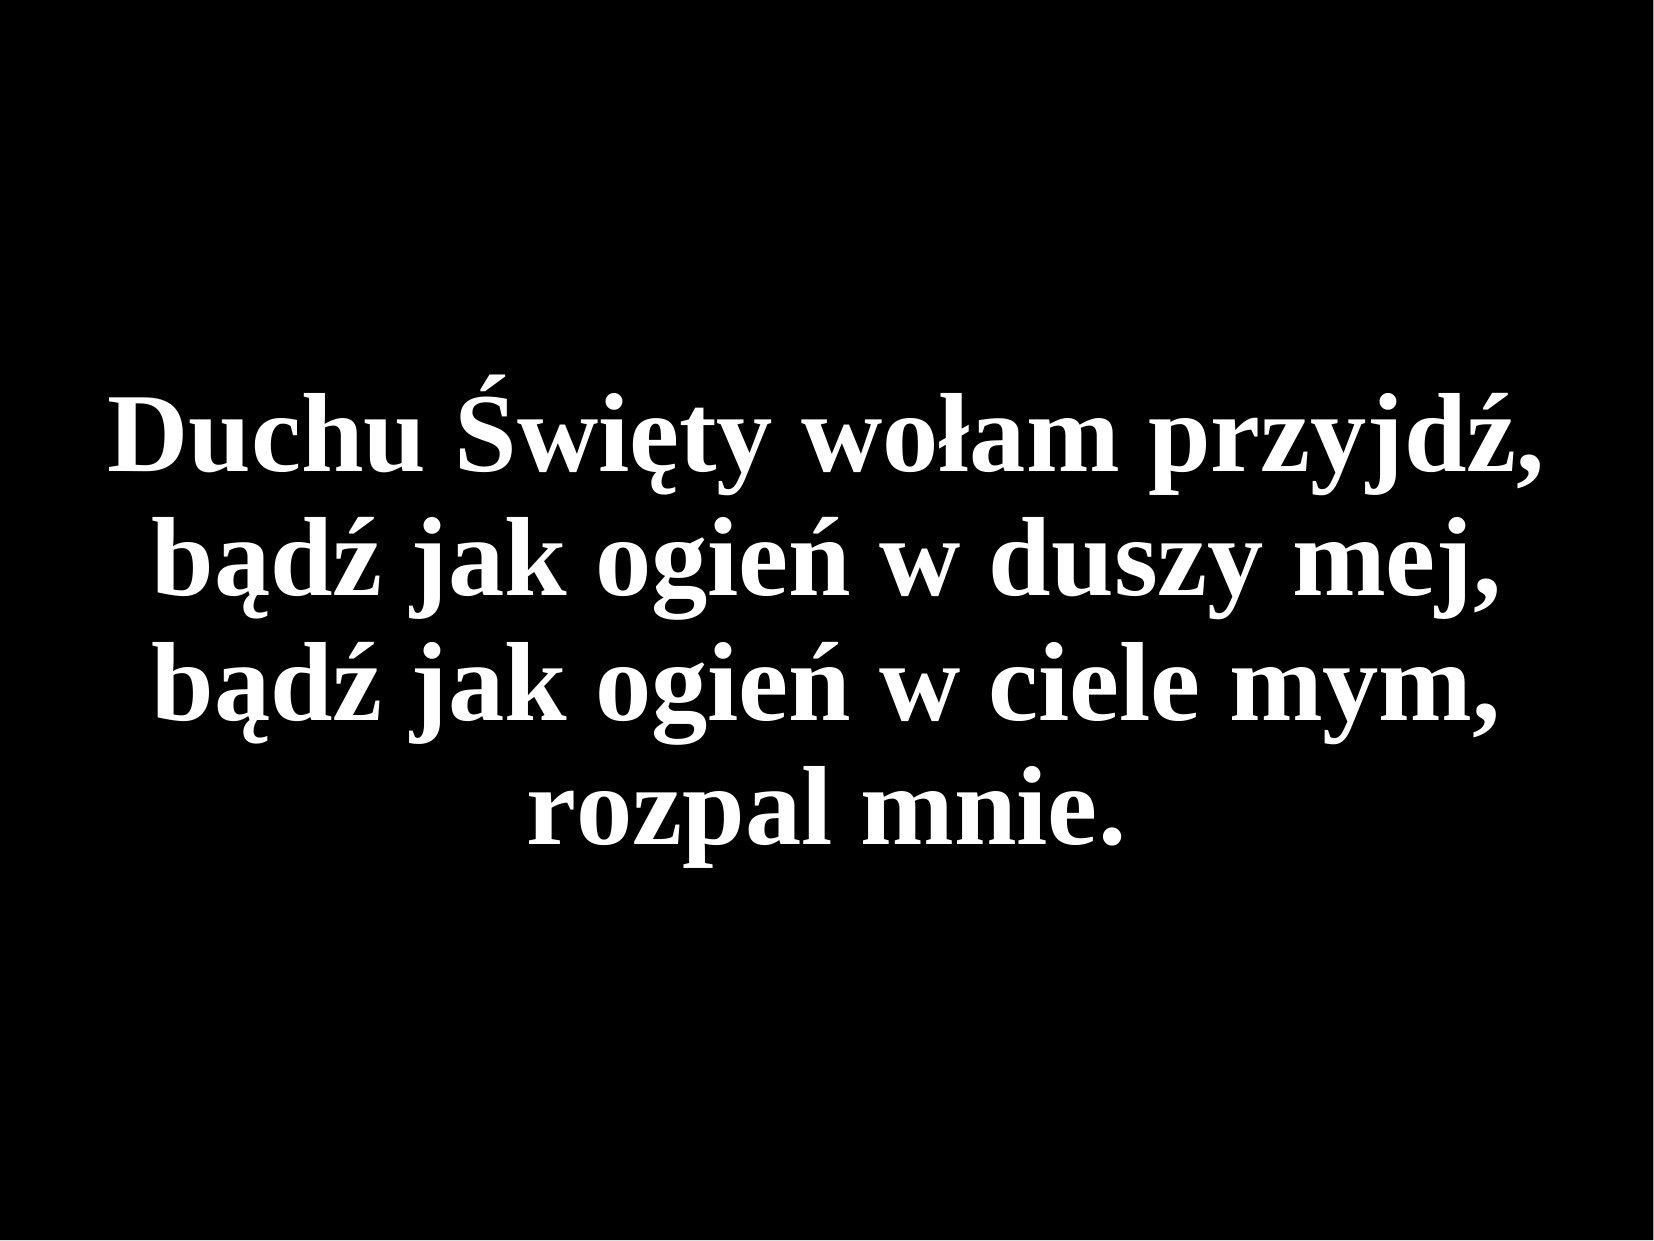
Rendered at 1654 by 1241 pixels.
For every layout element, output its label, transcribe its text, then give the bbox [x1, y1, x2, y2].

title Duchu Święty wołam przyjdź, bądź jak ogień w duszy mej, bądź jak ogień w ciele mym, rozpal mnie. [0, 0, 1654, 1241]
